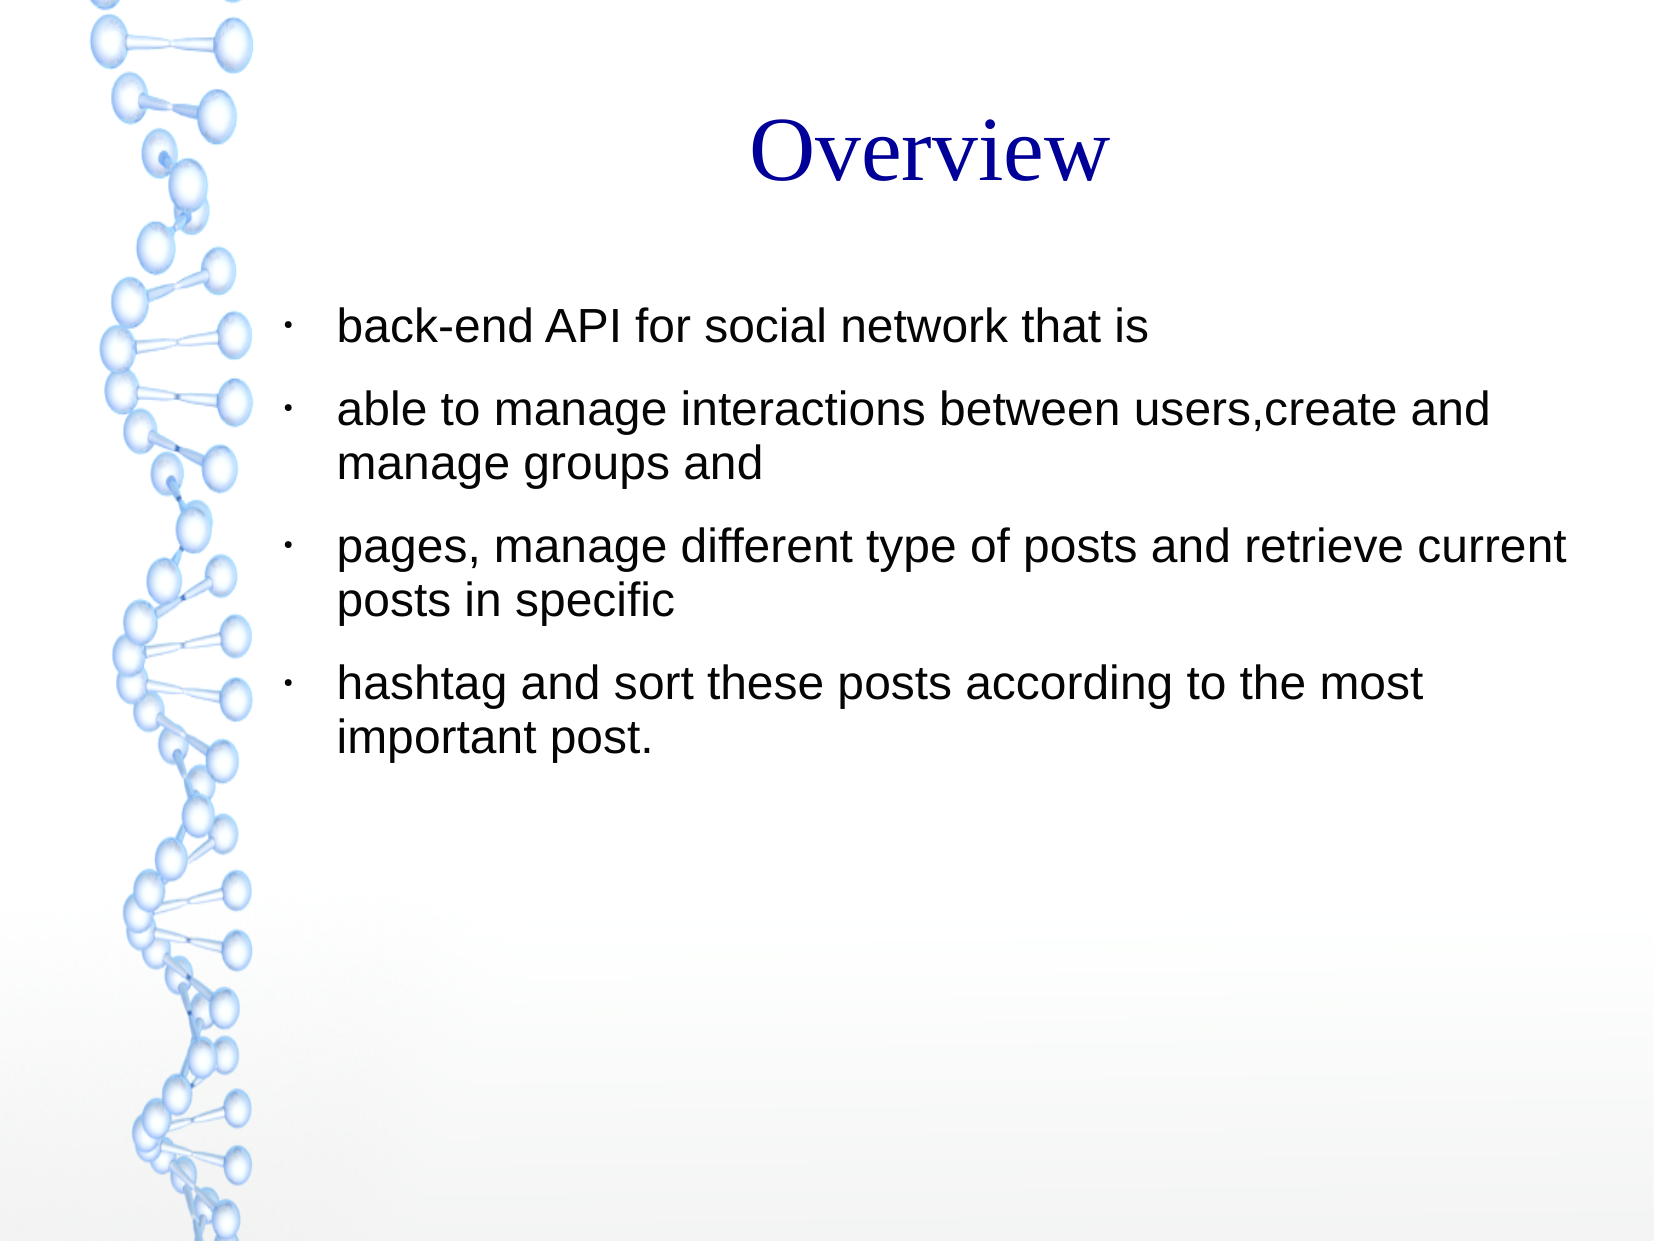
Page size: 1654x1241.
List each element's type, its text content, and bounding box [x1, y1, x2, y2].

title Overview [265, 47, 1595, 252]
list back-end API for social network that is able to manage interactions between users,create and manage groups and pages, manage different type of posts and retrieve current posts in specific hashtag and sort these posts according to the most important post. [265, 299, 1595, 1019]
picture [0, 0, 1654, 1241]
